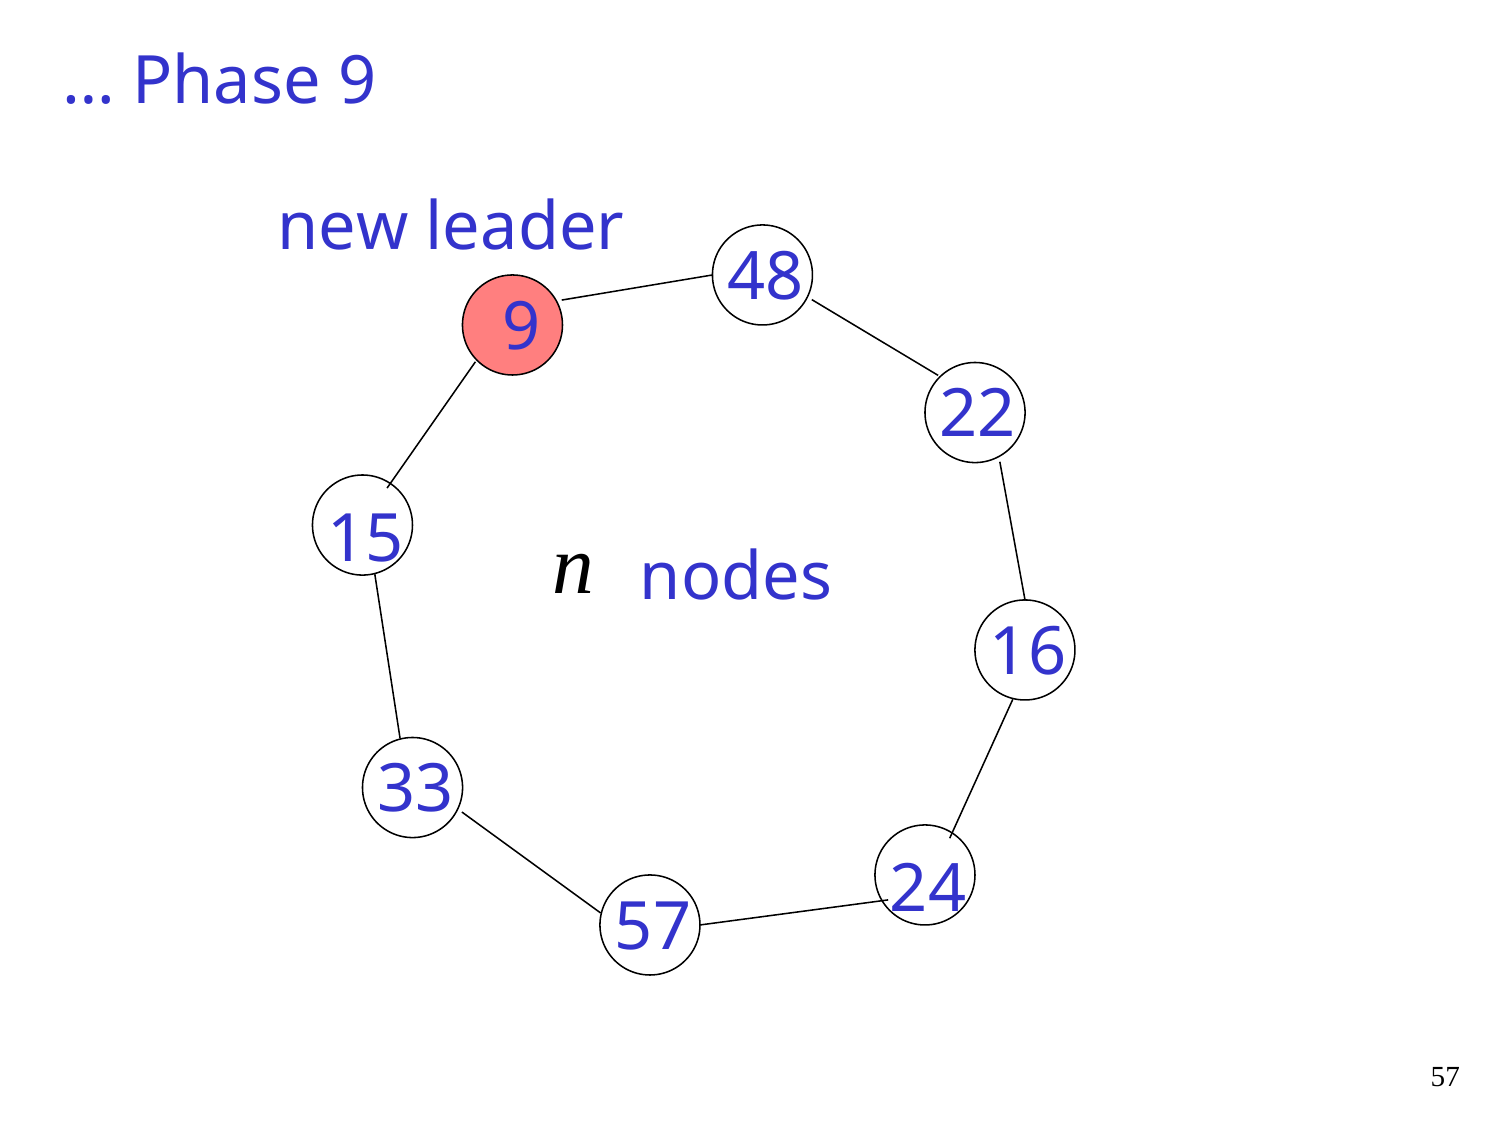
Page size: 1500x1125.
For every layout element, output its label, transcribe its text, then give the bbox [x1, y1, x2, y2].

text_box 48 [712, 224, 819, 321]
text_box 57 [599, 874, 707, 971]
text_box <number> [1162, 1049, 1476, 1101]
text_box 16 [974, 599, 1082, 696]
text_box 33 [362, 737, 469, 833]
text_box nodes [624, 524, 848, 621]
text_box 15 [312, 487, 419, 583]
text_box [556, 300, 563, 350]
text_box 24 [874, 837, 982, 933]
text_box new leader [262, 174, 640, 271]
text_box 9 [487, 274, 556, 371]
text_box [462, 281, 487, 369]
chart [549, 549, 598, 601]
text_box [492, 371, 533, 376]
text_box … Phase 9 [47, 29, 392, 125]
text_box 22 [924, 362, 1032, 458]
